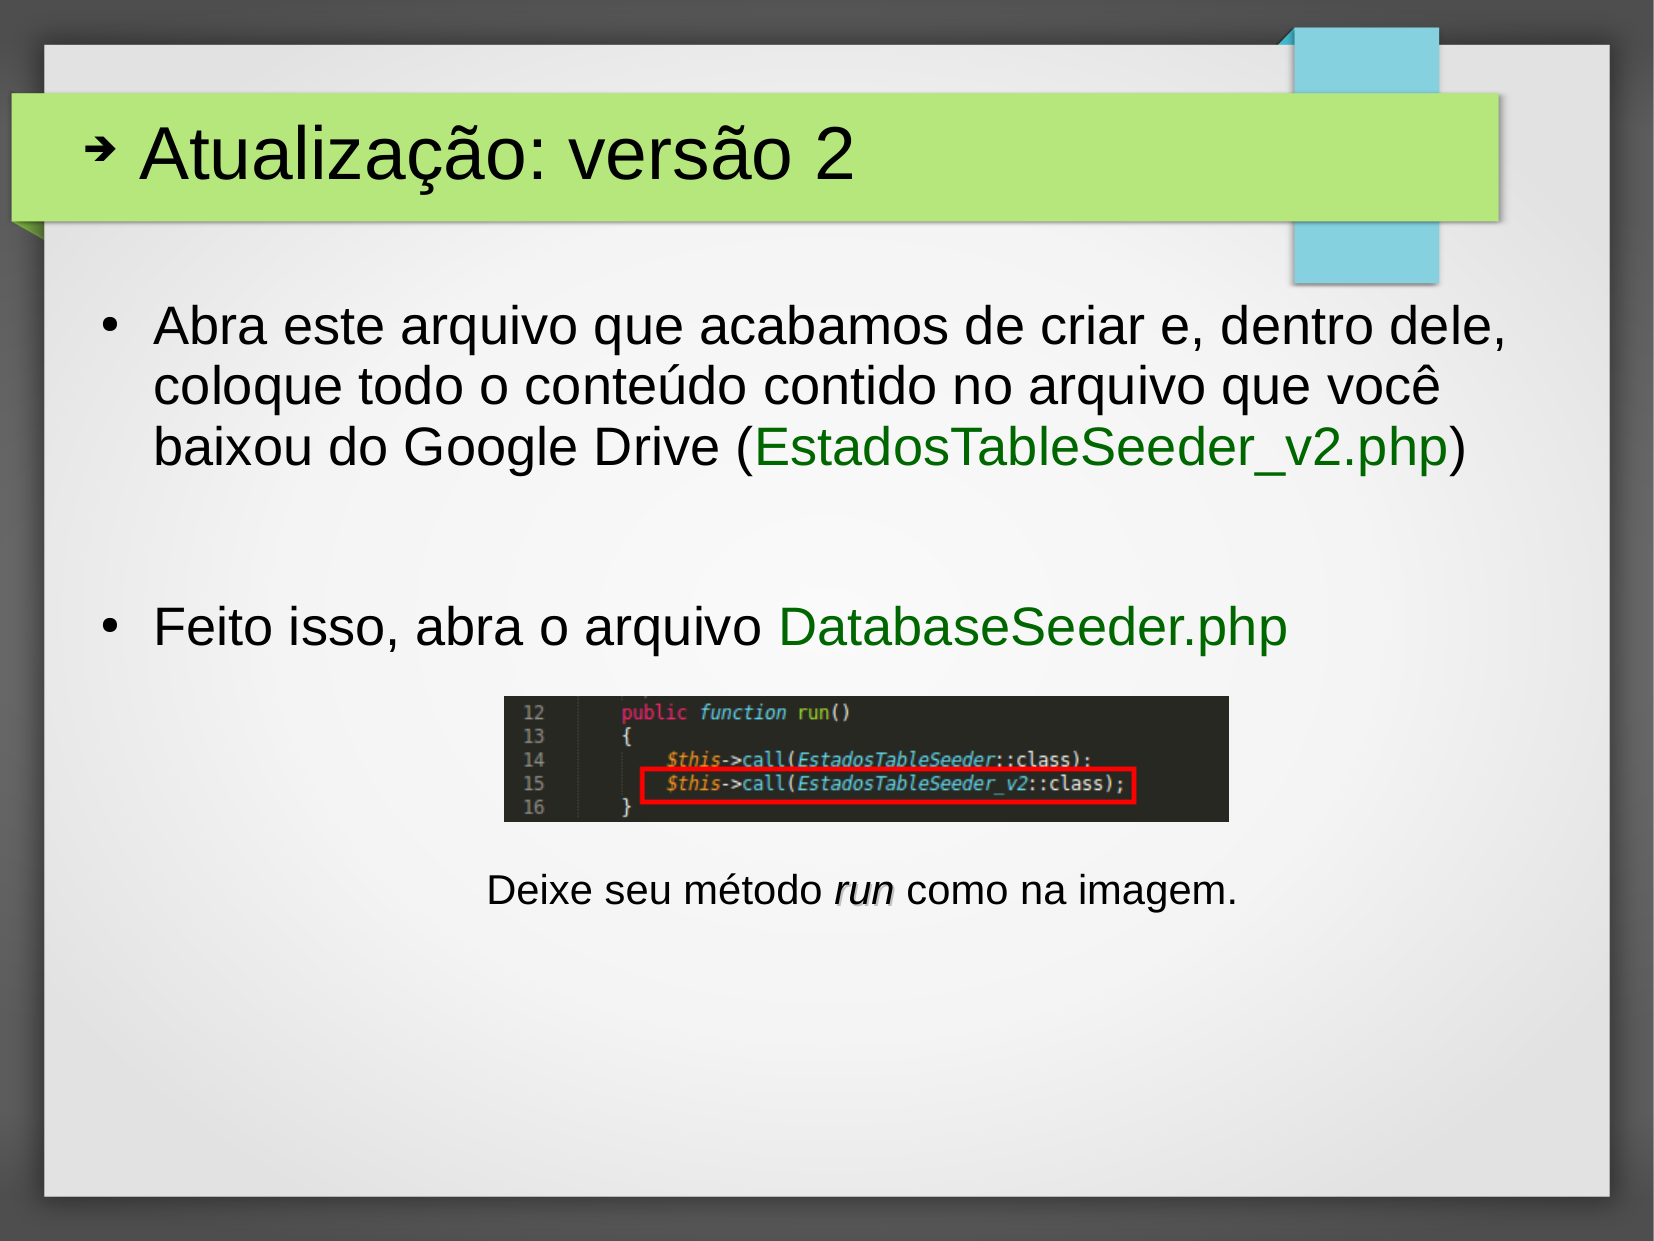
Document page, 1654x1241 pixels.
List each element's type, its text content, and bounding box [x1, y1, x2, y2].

list Abra este arquivo que acabamos de criar e, dentro dele, coloque todo o conteúdo contido no arquivo que você baixou do Google Drive (EstadosTableSeeder_v2.php) Feito isso, abra o arquivo DatabaseSeeder.php Deixe seu método run como na imagem. [82, 295, 1571, 1063]
picture [0, 0, 1654, 1241]
text_box [659, 565, 1002, 678]
title Atualização: versão 2 [82, 94, 1264, 213]
